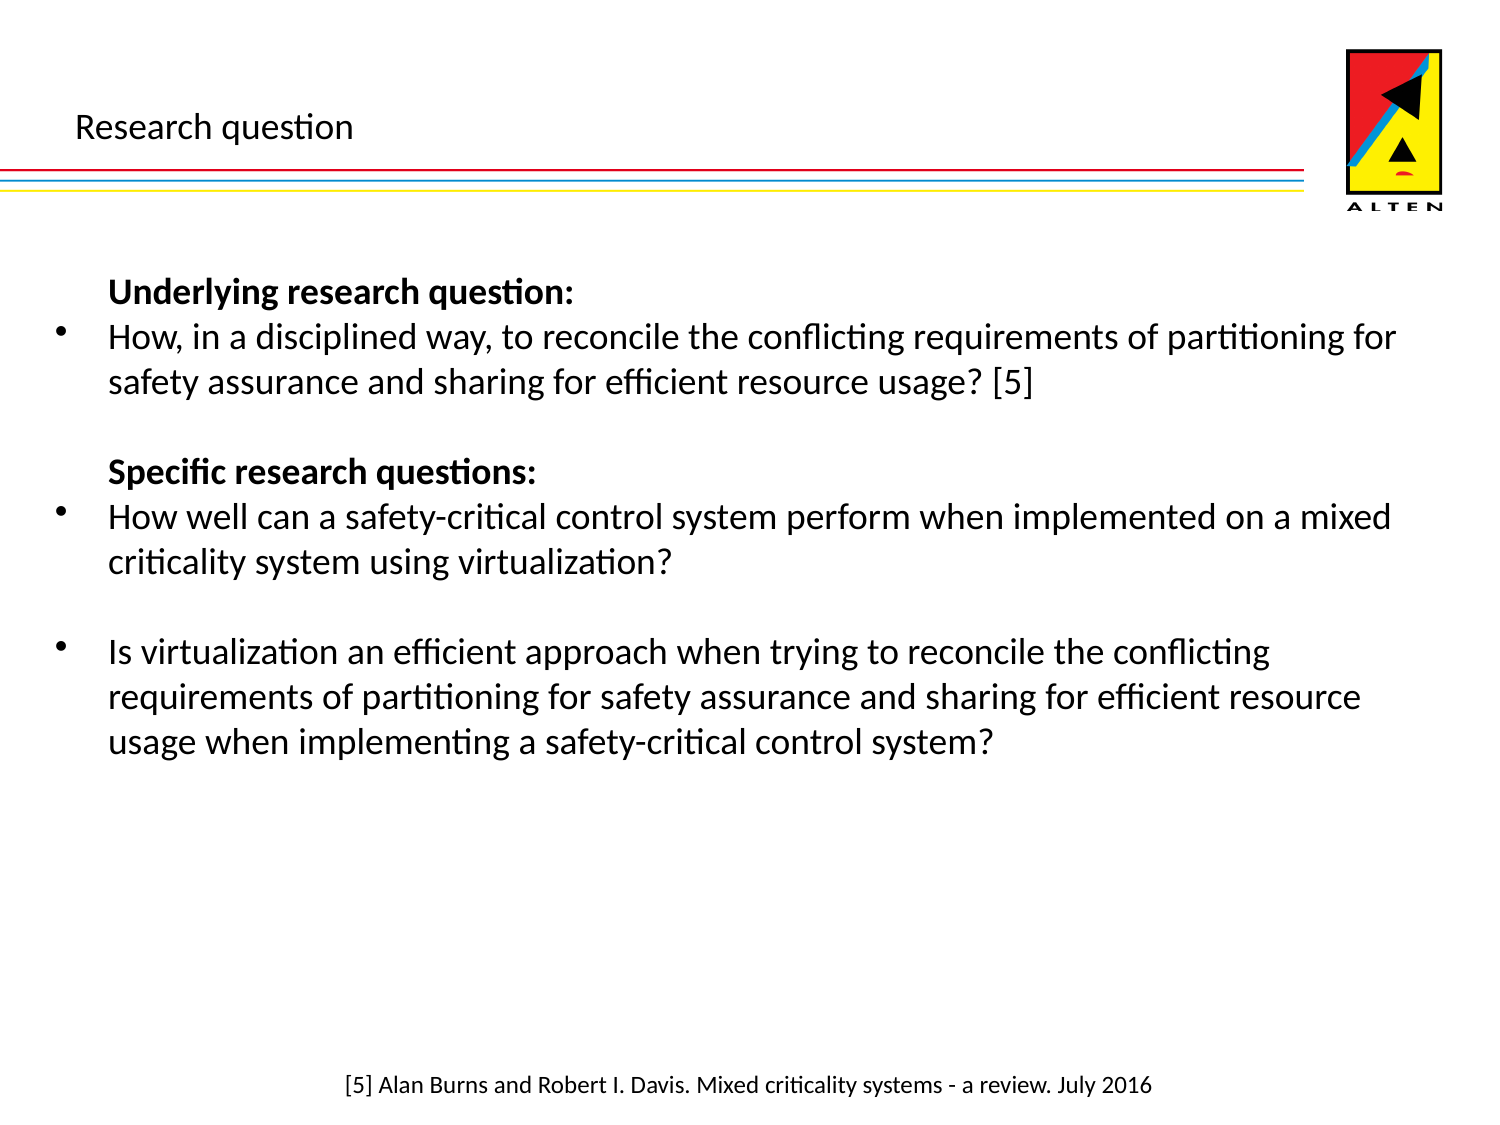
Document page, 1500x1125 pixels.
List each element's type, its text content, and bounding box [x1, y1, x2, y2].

text_box Research question [74, 31, 1306, 219]
picture [0, 169, 74, 179]
picture [0, 182, 74, 192]
text_box [5] Alan Burns and Robert I. Davis. Mixed criticality systems - a review. July 2016 [329, 1061, 1170, 1102]
text_box Underlying research question: How, in a disciplined way, to reconcile the conflicting requirements of partitioning for safety assurance and sharing for efficient resource usage? [5] Specific research questions: How well can a safety-critical control system perform when implemented on a mixed criticality system using virtualization? Is virtualization an efficient approach when trying to reconcile the conflicting requirements of partitioning for safety assurance and sharing for efficient resource usage when implementing a safety-critical control system? [37, 266, 1440, 986]
